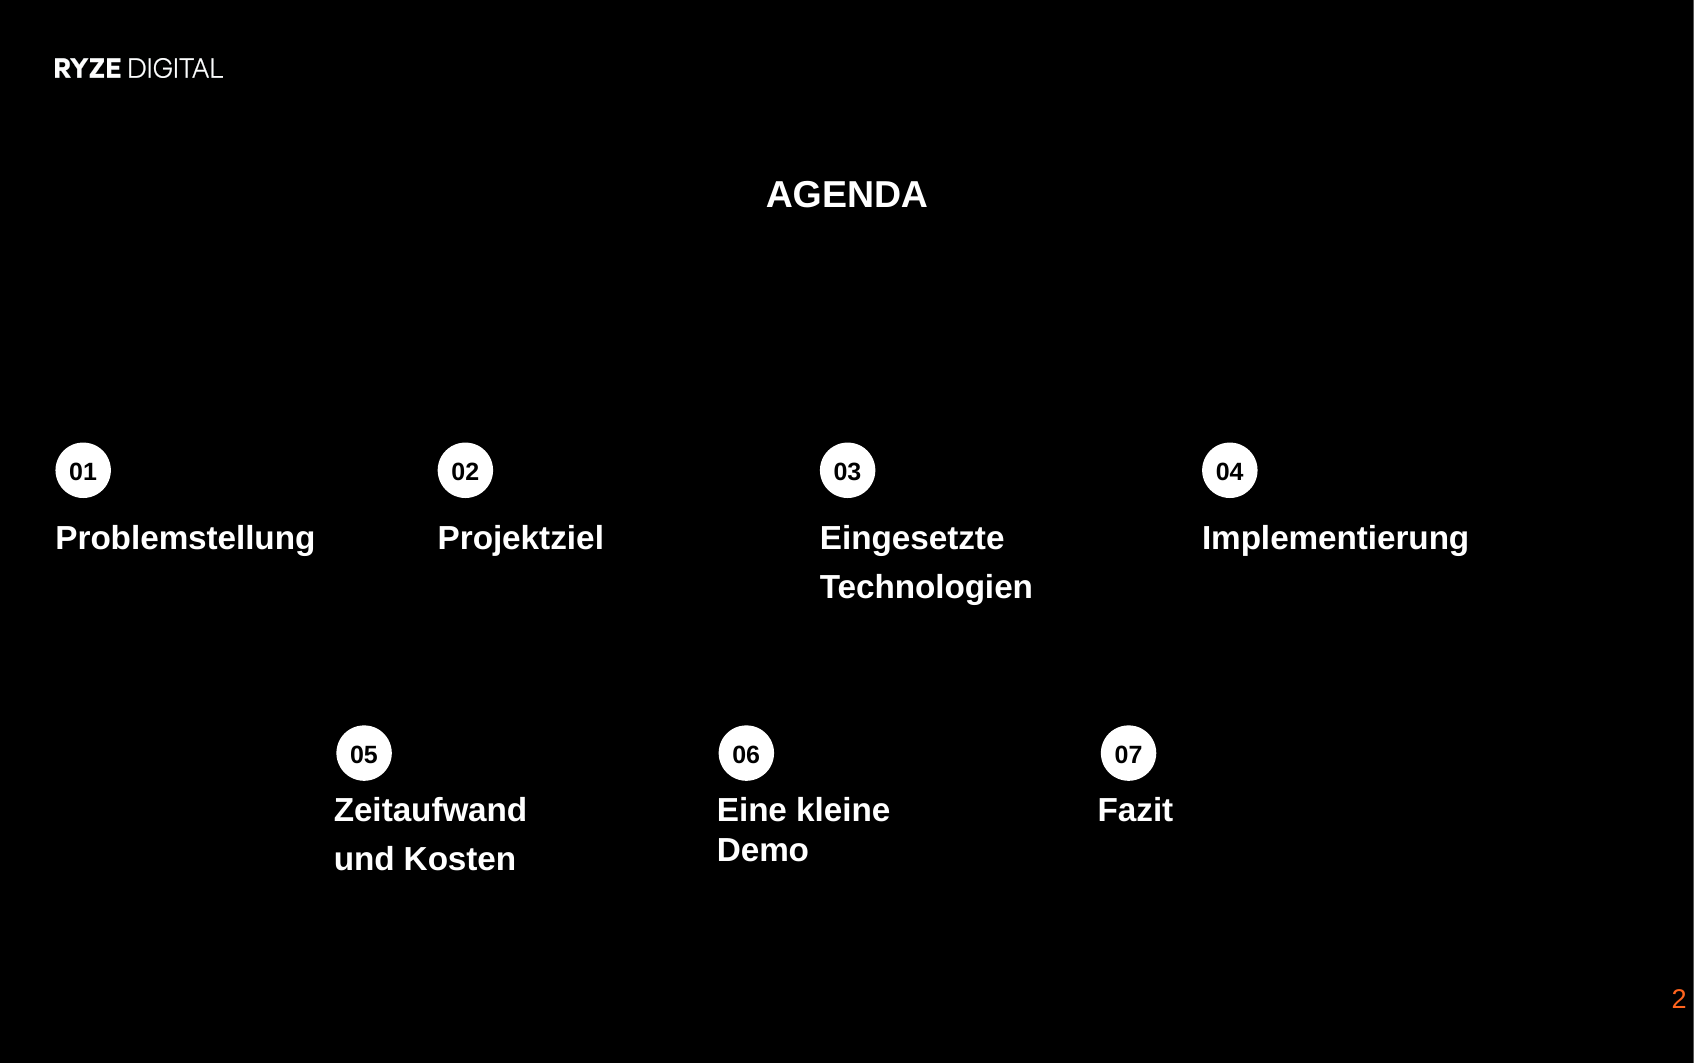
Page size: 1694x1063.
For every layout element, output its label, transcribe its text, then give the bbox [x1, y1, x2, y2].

list Eine kleine Demo [716, 788, 974, 1063]
picture [55, 58, 223, 78]
list Projektziel [437, 516, 695, 1063]
list Problemstellung [55, 516, 321, 1063]
slide_number <number> [1584, 981, 1687, 1063]
list Zeitaufwand und Kosten [334, 788, 613, 1063]
list Fazit [1097, 788, 1355, 1063]
list Implementierung [1202, 516, 1481, 1063]
list Eingesetzte Technologien [819, 516, 1092, 1063]
